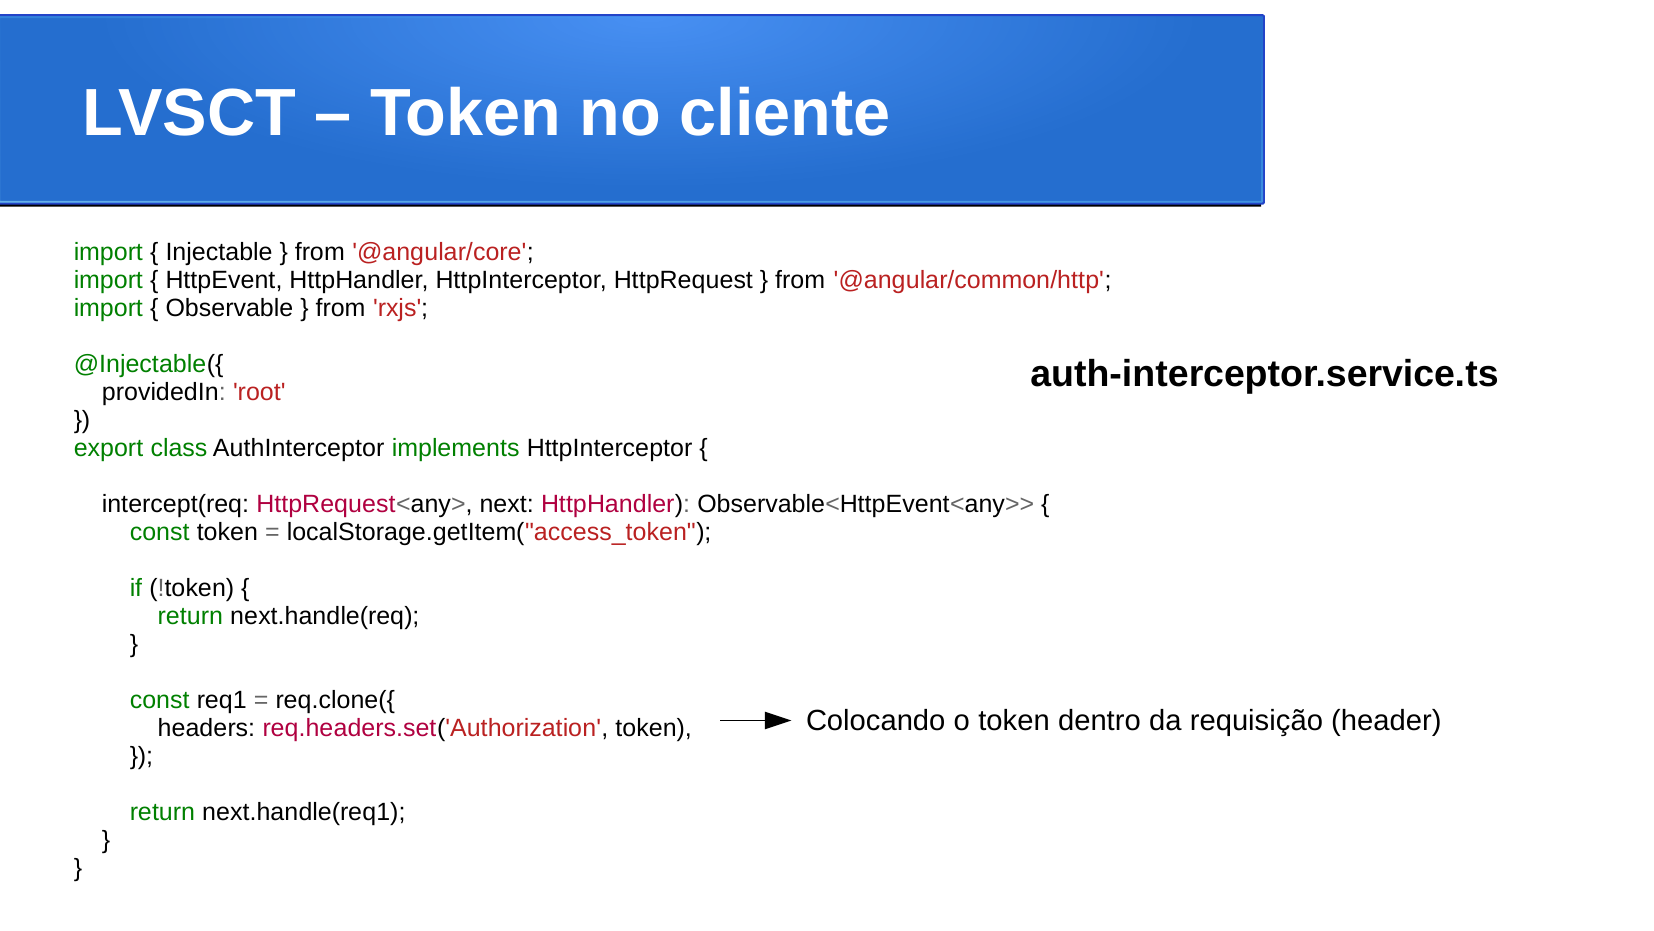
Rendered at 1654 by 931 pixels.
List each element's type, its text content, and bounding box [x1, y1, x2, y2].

text_box import { Injectable } from '@angular/core'; import { HttpEvent, HttpHandler, HttpInterceptor, HttpRequest } from '@angular/common/http'; import { Observable } from 'rxjs'; @Injectable({ providedIn: 'root' }) export class AuthInterceptor implements HttpInterceptor { intercept(req: HttpRequest<any>, next: HttpHandler): Observable<HttpEvent<any>> { const token = localStorage.getItem("access_token"); if (!token) { return next.handle(req); } const req1 = req.clone({ headers: req.headers.set('Authorization', token), }); return next.handle(req1); } } [59, 230, 1512, 889]
text_box Colocando o token dentro da requisição (header) [791, 696, 1458, 745]
text_box auth-interceptor.service.ts [1015, 344, 1514, 402]
title LVSCT – Token no cliente [82, 35, 1235, 189]
